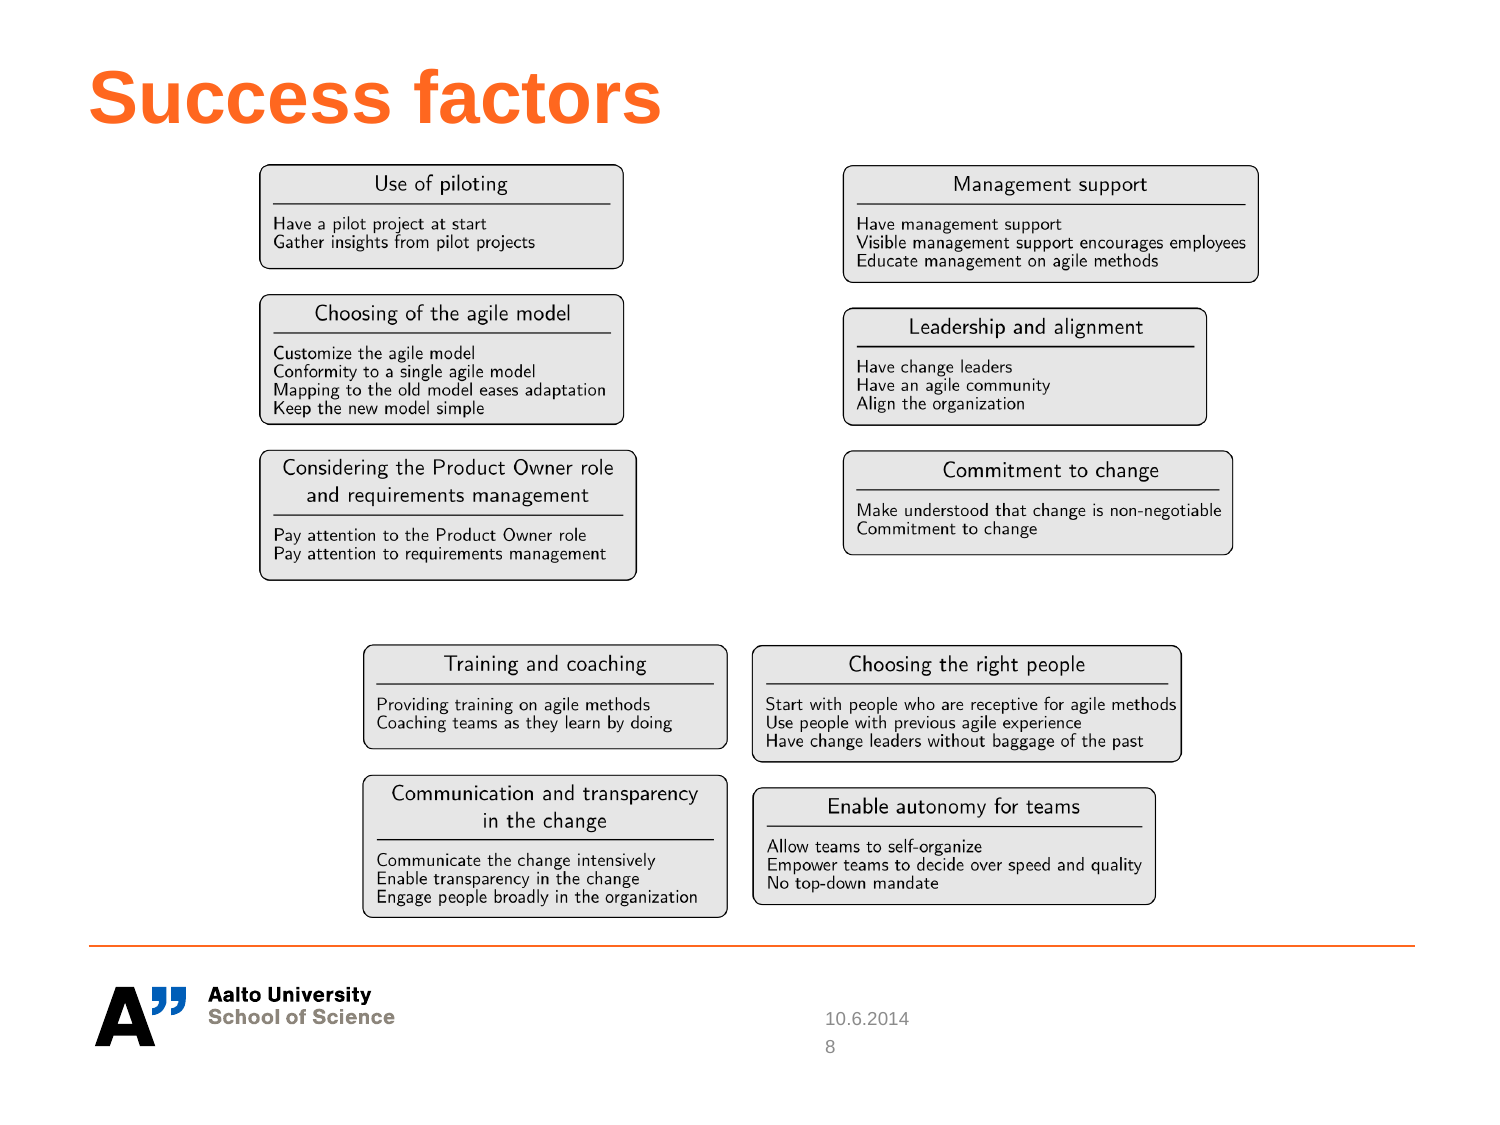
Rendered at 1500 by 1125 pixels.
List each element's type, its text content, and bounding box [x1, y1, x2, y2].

picture [259, 164, 1259, 918]
text_box <number> [810, 1033, 1405, 1060]
text_box Success factors [88, 62, 1415, 259]
text_box 10.6.2014 [810, 1002, 1405, 1033]
